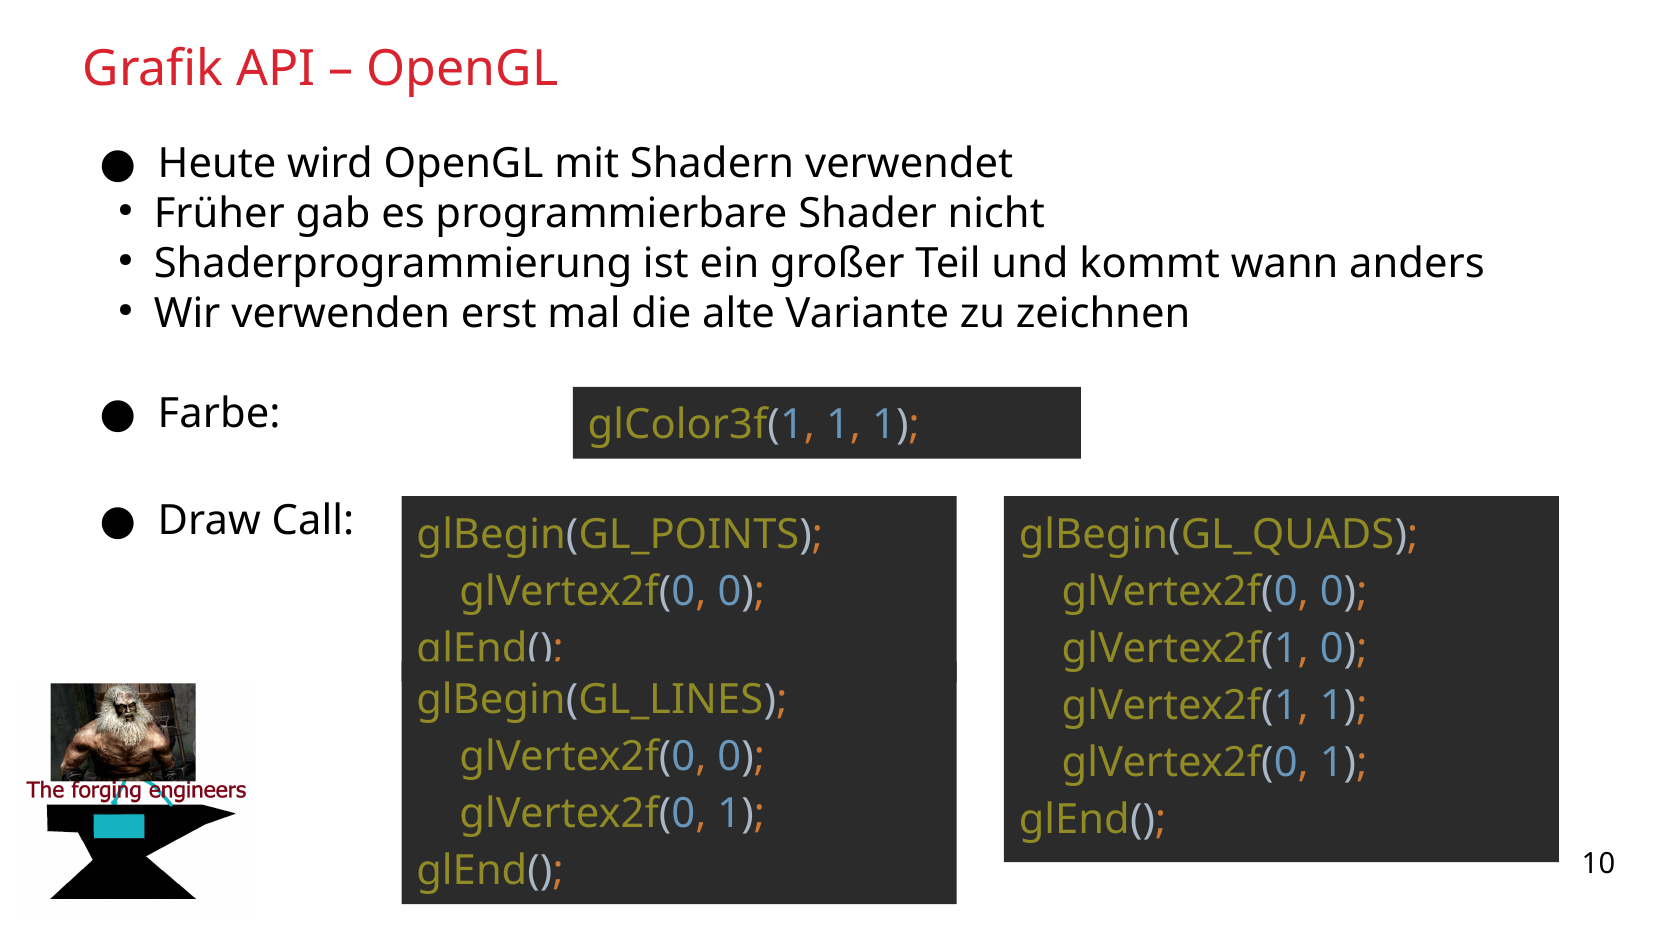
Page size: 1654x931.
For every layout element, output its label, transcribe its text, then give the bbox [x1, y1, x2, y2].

picture [17, 679, 254, 916]
text_box glColor3f(1, 1, 1); [572, 386, 1081, 449]
text_box glBegin(GL_LINES); glVertex2f(0, 0); glVertex2f(0, 1); glEnd(); [401, 661, 957, 866]
text_box glBegin(GL_POINTS); glVertex2f(0, 0); glEnd(); [401, 496, 957, 653]
title Grafik API – OpenGL [82, 37, 1571, 95]
text_box Heute wird OpenGL mit Shadern verwendet Früher gab es programmierbare Shader nicht Shaderprogrammierung ist ein großer Teil und kommt wann anders Wir verwenden erst mal die alte Variante zu zeichnen Farbe: Draw Call: [82, 135, 1583, 556]
text_box glBegin(GL_QUADS); glVertex2f(0, 0); glVertex2f(1, 0); glVertex2f(1, 1); glVertex2f(0, 1); glEnd(); [1003, 496, 1559, 863]
